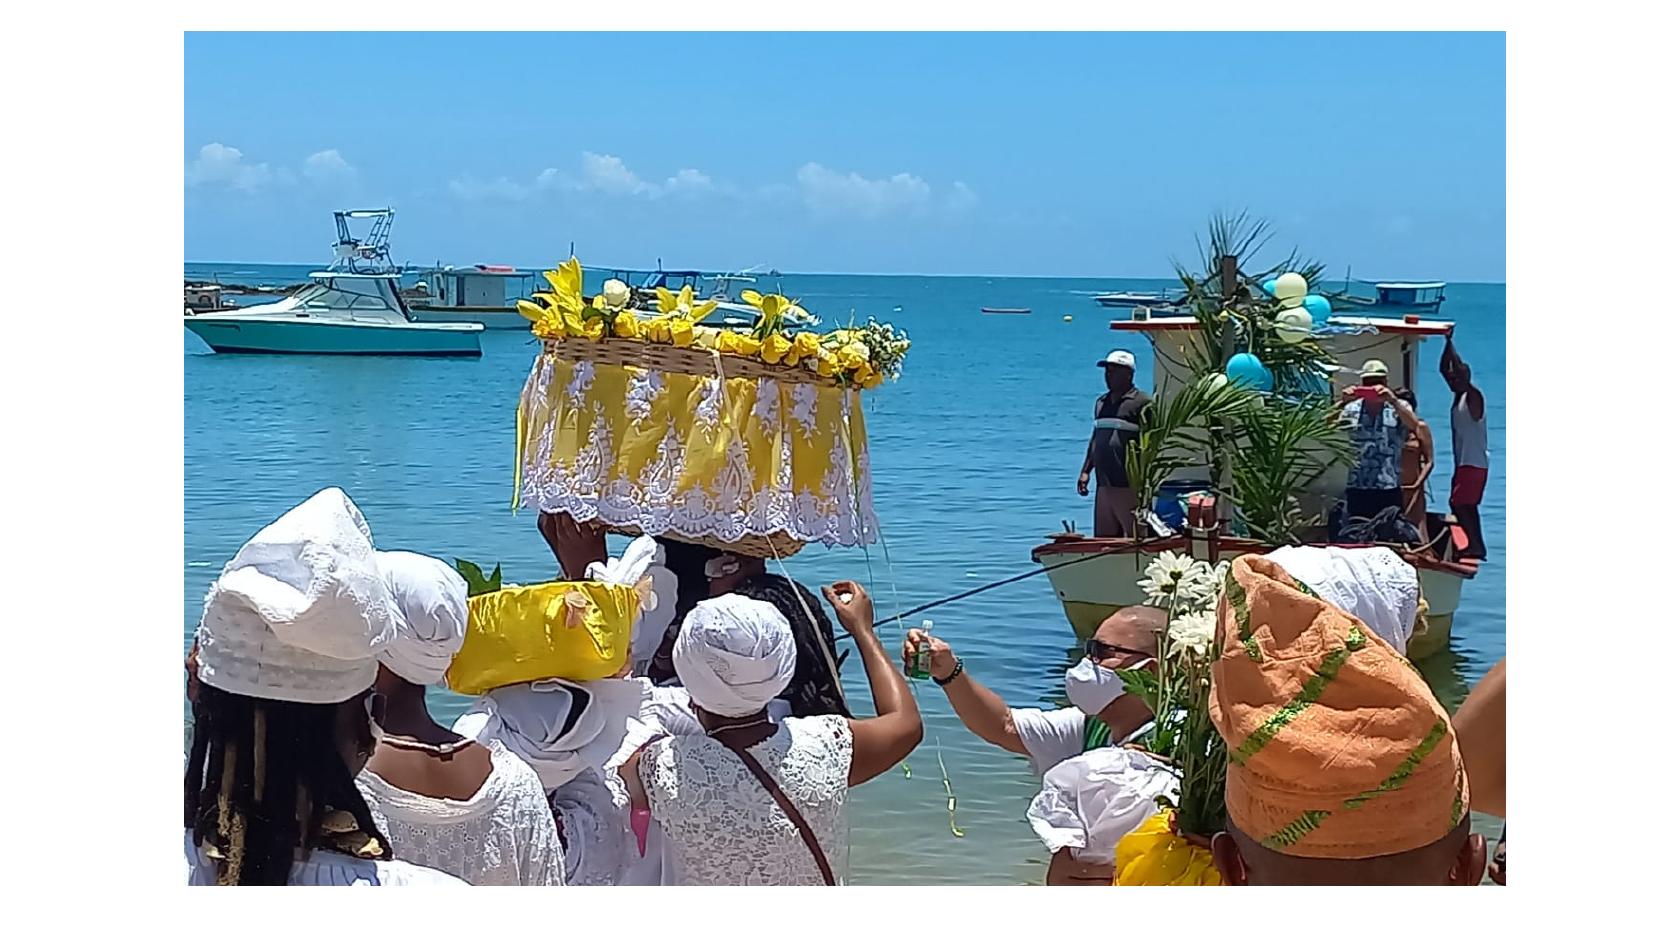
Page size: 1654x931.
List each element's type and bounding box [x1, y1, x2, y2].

picture [182, 31, 1506, 886]
